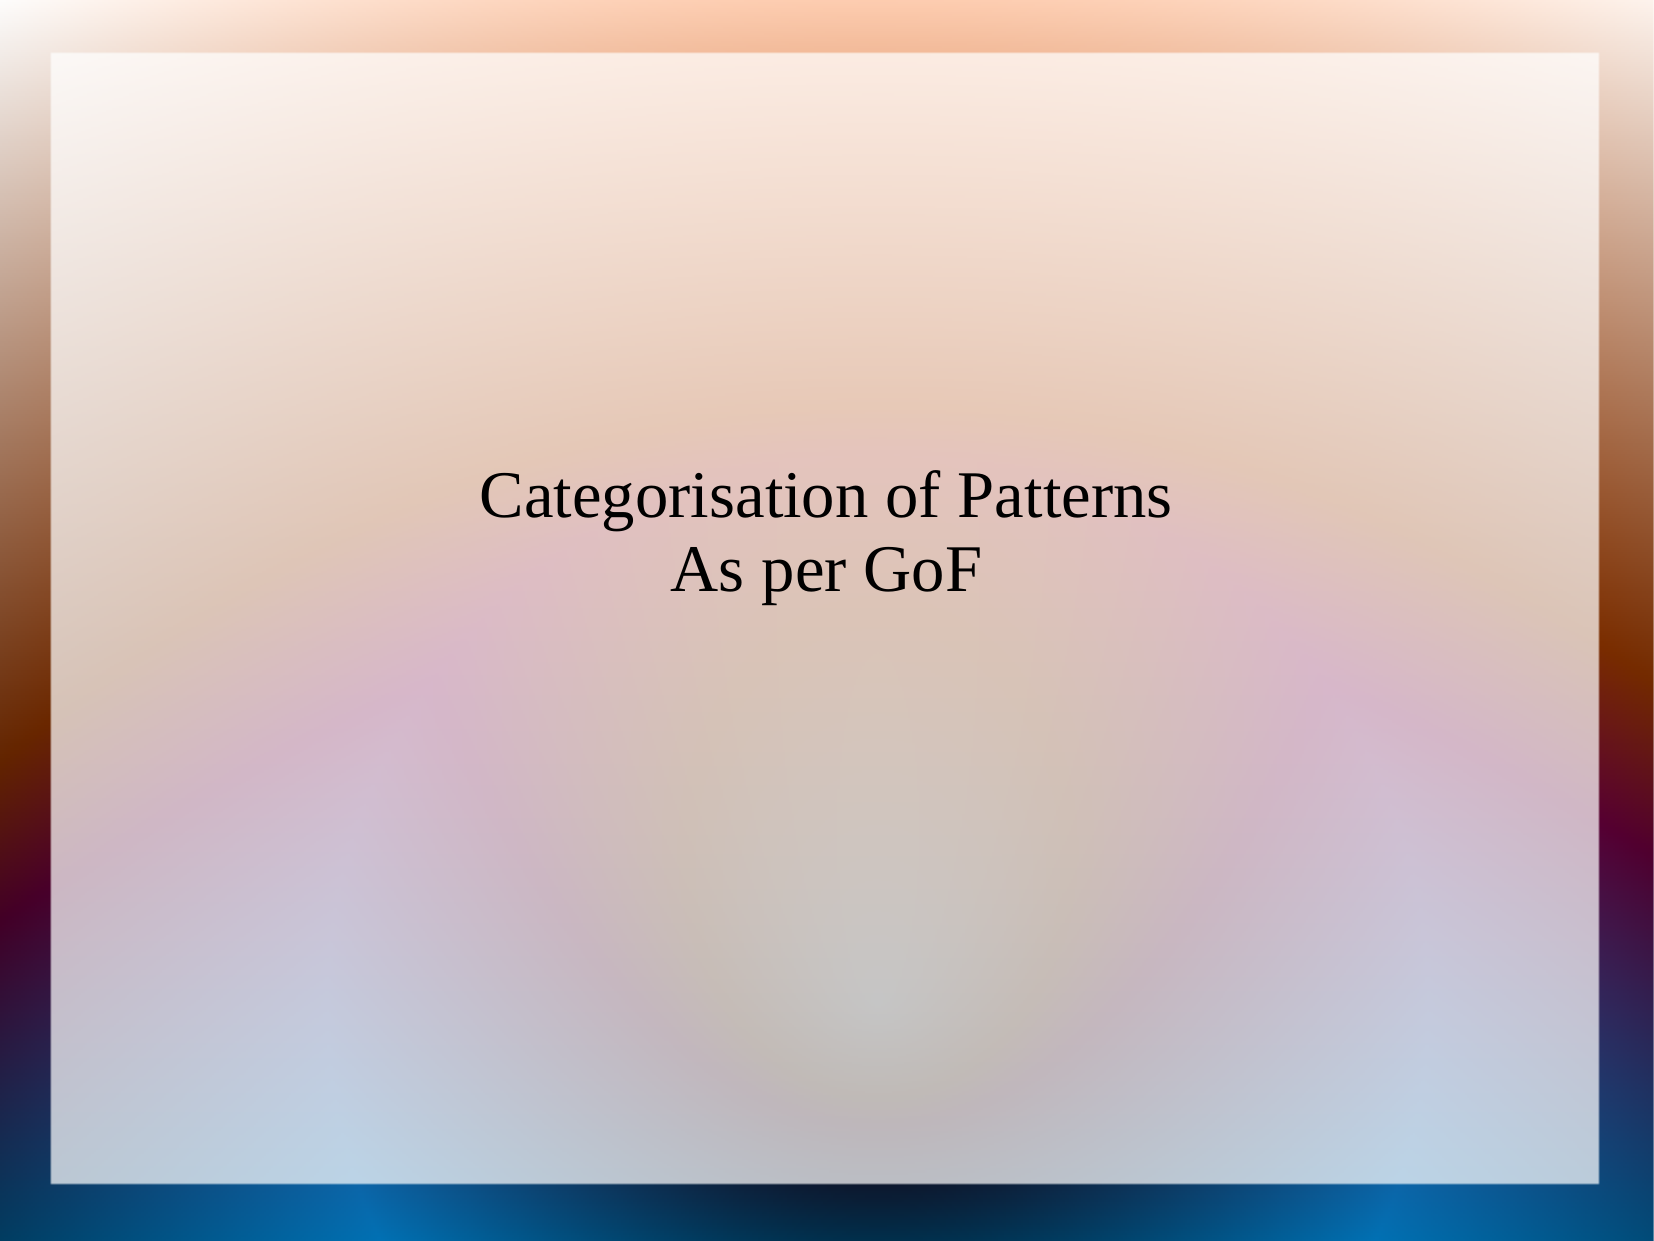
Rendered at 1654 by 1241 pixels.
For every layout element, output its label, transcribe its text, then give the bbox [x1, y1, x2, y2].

picture [0, 0, 1654, 1241]
subtitle Categorisation of Patterns As per GoF [82, 55, 1571, 1010]
